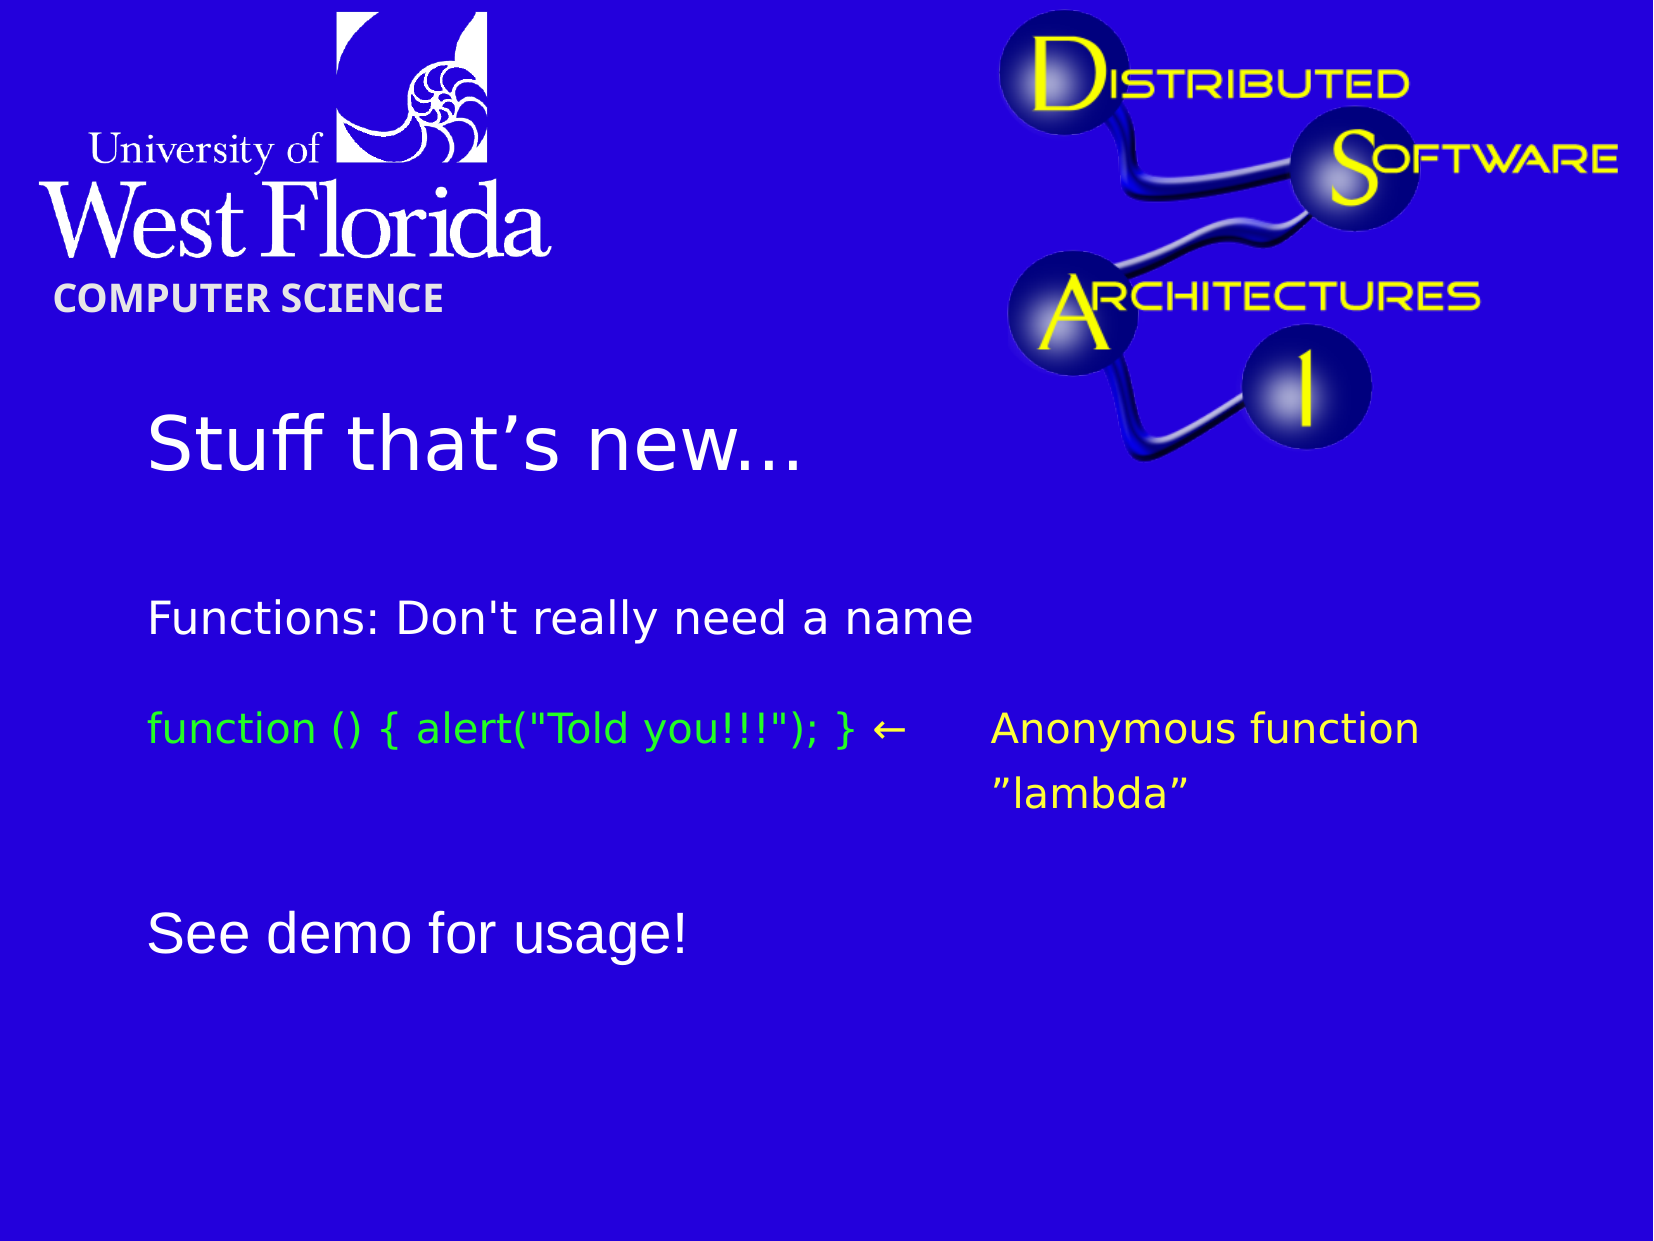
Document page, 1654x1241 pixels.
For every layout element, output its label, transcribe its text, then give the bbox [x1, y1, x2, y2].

text_box Stuff that’s new... Functions: Don't really need a name function () { alert("Told you!!!"); } ← Anonymous function ”lambda” See demo for usage! [132, 393, 1501, 973]
picture [37, 0, 559, 262]
picture [910, 0, 1653, 506]
text_box COMPUTER SCIENCE [37, 262, 563, 325]
